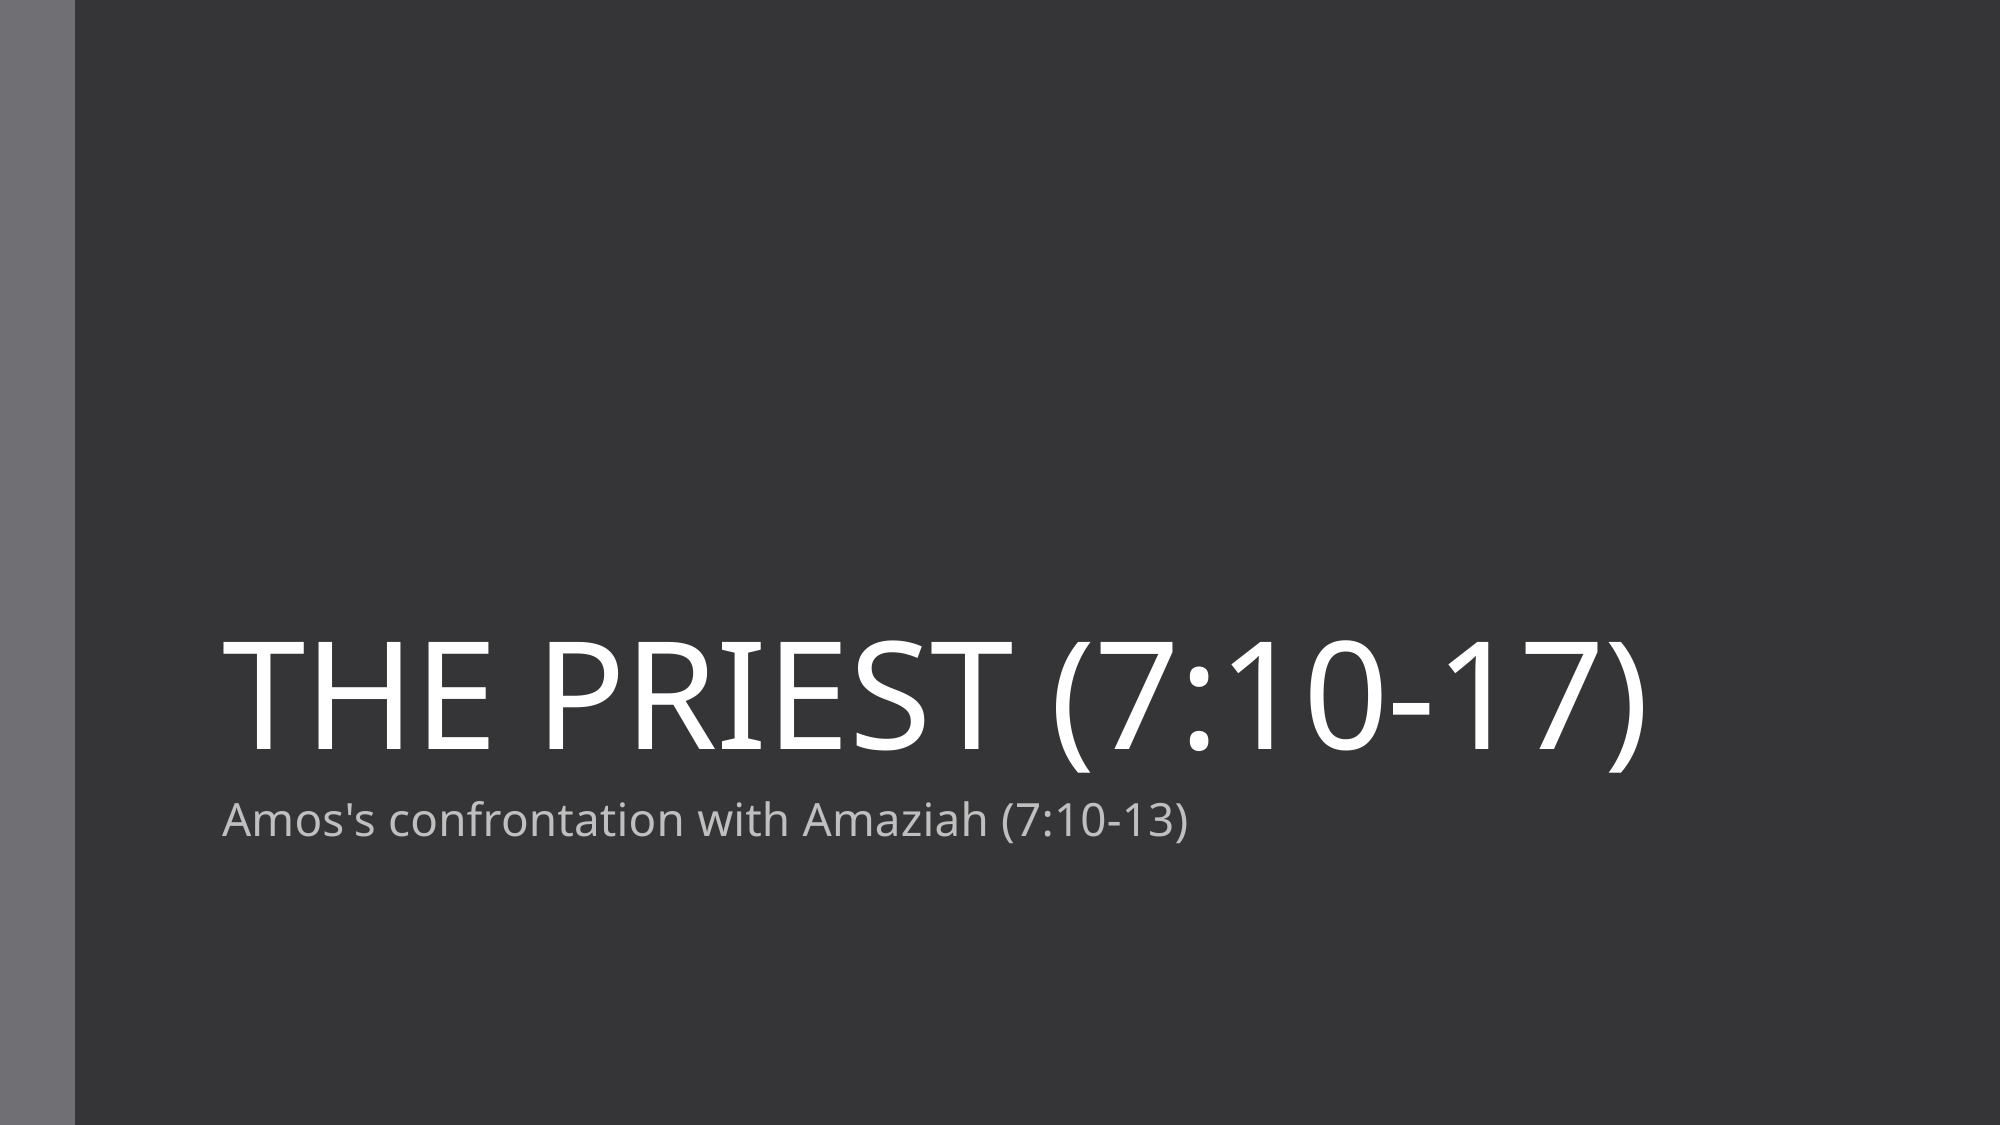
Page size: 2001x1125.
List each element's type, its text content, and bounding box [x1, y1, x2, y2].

subtitle Amos's confrontation with Amaziah (7:10-13) [206, 787, 1752, 1066]
title THE PRIEST (7:10-17) [206, 124, 1752, 787]
